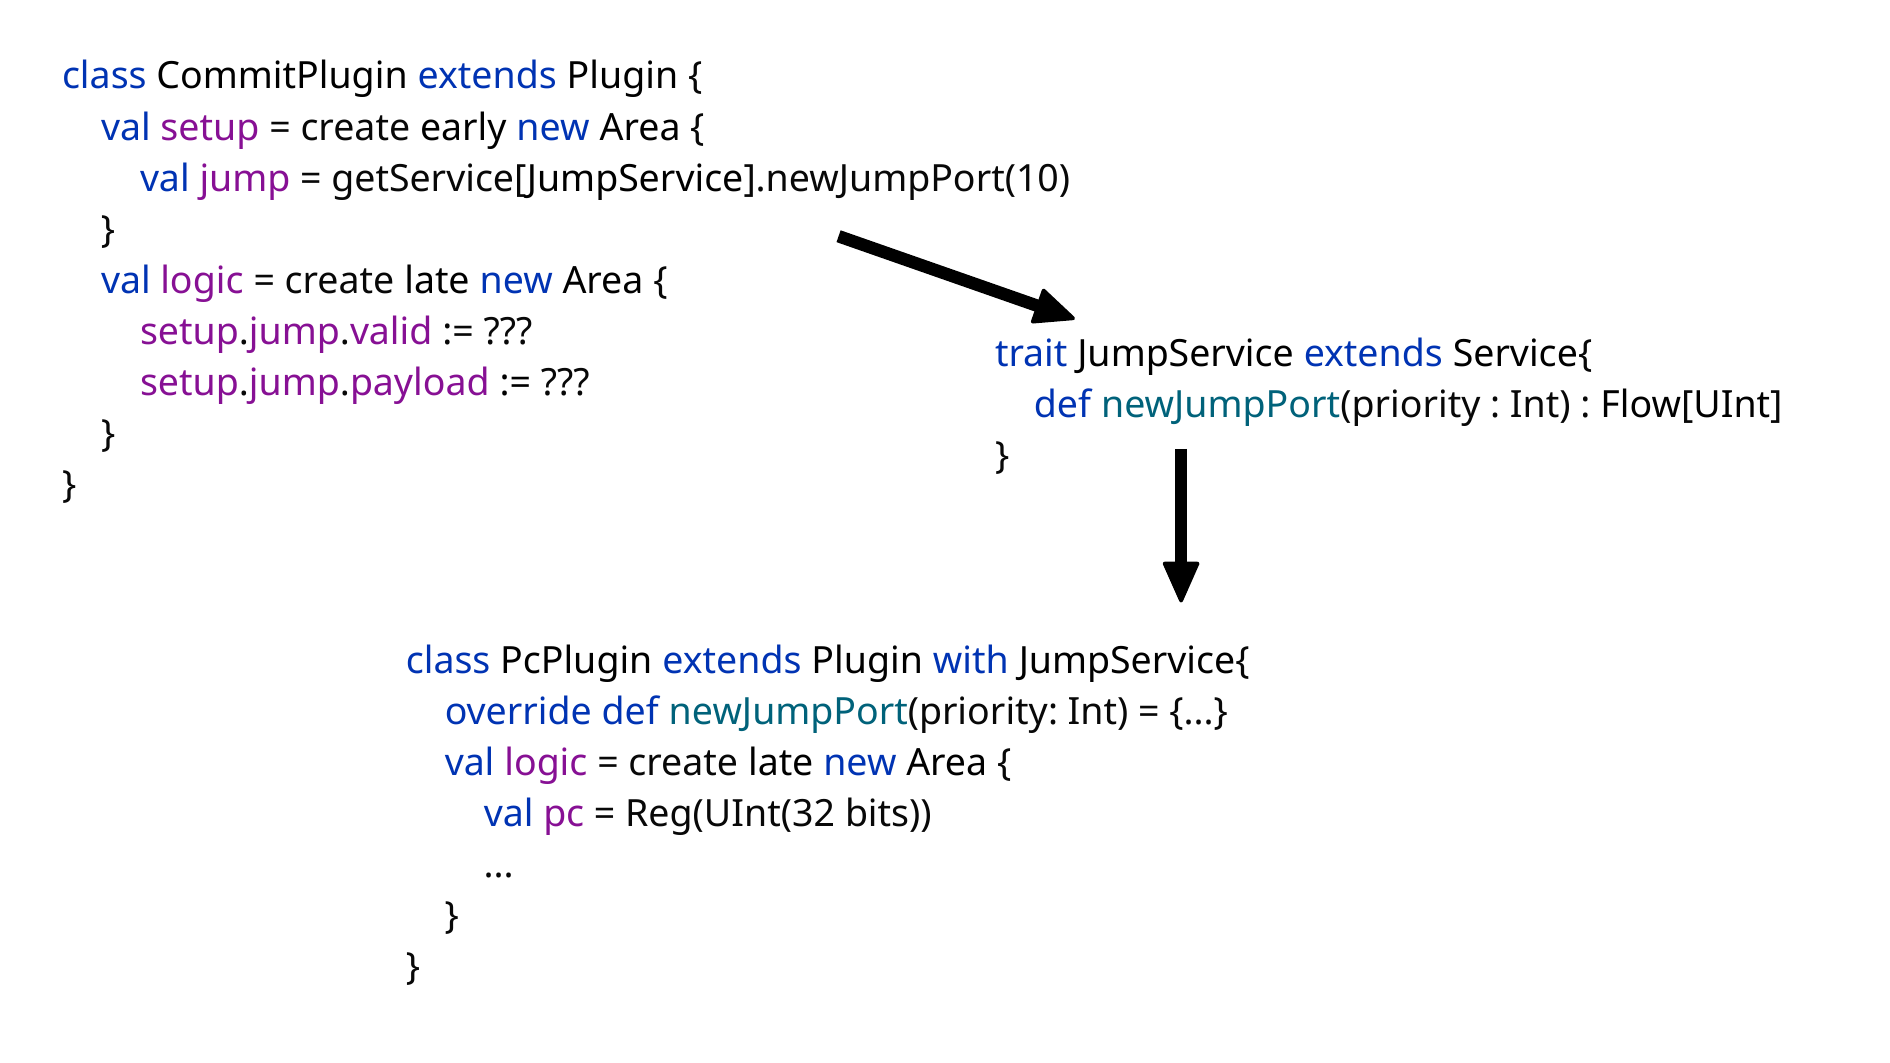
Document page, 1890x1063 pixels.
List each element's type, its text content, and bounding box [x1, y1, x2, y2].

text_box trait JumpService extends Service{ def newJumpPort(priority : Int) : Flow[UInt] } [1193, 318, 1890, 508]
text_box class PcPlugin extends Plugin with JumpService{ override def newJumpPort(priority: Int) = {...} val logic = create late new Area { val pc = Reg(UInt(32 bits)) ... } } [391, 625, 1536, 1062]
text_box class CommitPlugin extends Plugin { val setup = create early new Area { val jump = getService[JumpService].newJumpPort(10) } val logic = create late new Area { setup.jump.valid := ??? setup.jump.payload := ??? } } [47, 41, 1193, 579]
